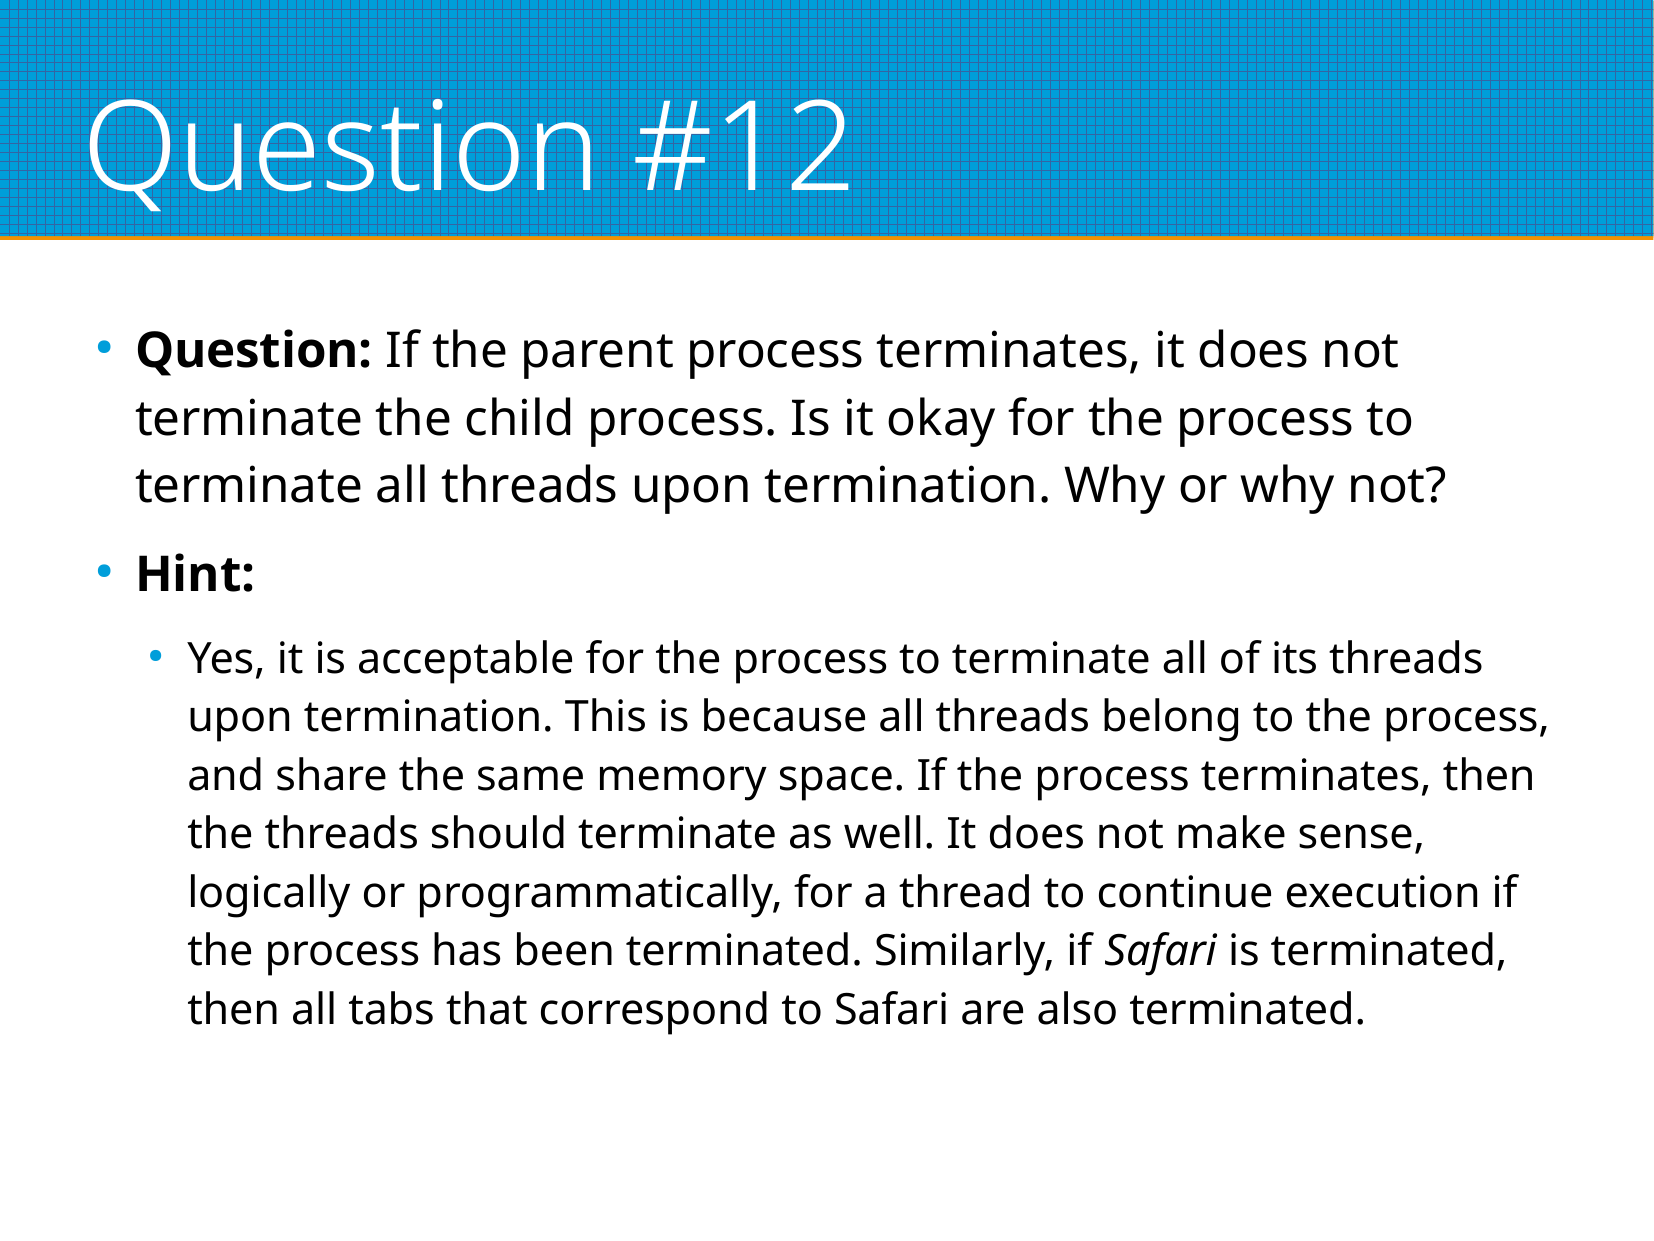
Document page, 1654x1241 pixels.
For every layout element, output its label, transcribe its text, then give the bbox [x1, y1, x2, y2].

list Question: If the parent process terminates, it does not terminate the child process. Is it okay for the process to terminate all threads upon termination. Why or why not? Hint: Yes, it is acceptable for the process to terminate all of its threads upon termination. This is because all threads belong to the process, and share the same memory space. If the process terminates, then the threads should terminate as well. It does not make sense, logically or programmatically, for a thread to continue execution if the process has been terminated. Similarly, if Safari is terminated, then all tabs that correspond to Safari are also terminated. [82, 314, 1563, 1063]
title Question #12 [82, 19, 1571, 227]
